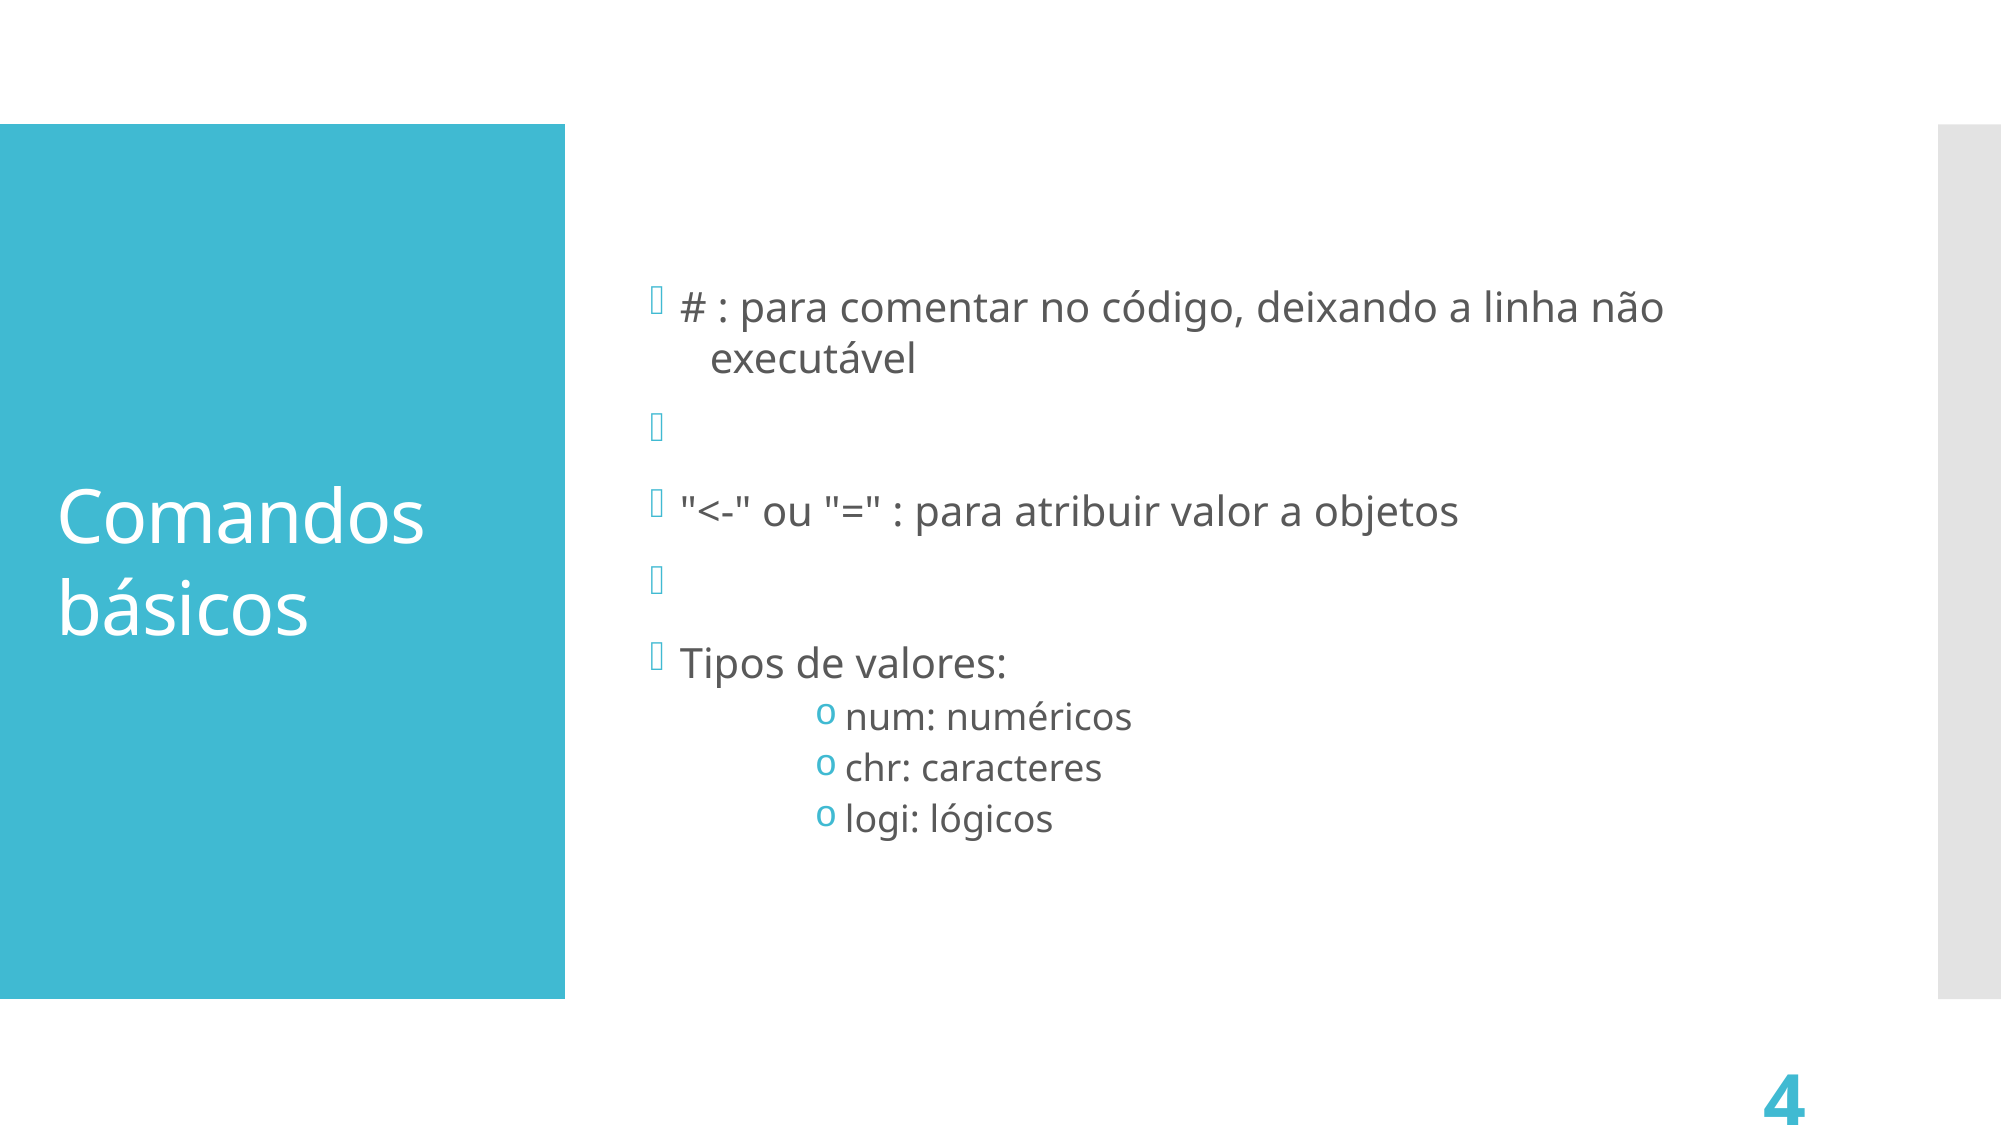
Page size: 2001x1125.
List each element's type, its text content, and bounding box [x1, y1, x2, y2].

title Comandos básicos [41, 184, 526, 940]
text_box [1748, 1045, 2000, 1106]
list # : para comentar no código, deixando a linha não executável "<-" ou "=" : para atribuir valor a objetos Tipos de valores: num: numéricos chr: caracteres logi: lógicos [634, 141, 1835, 982]
